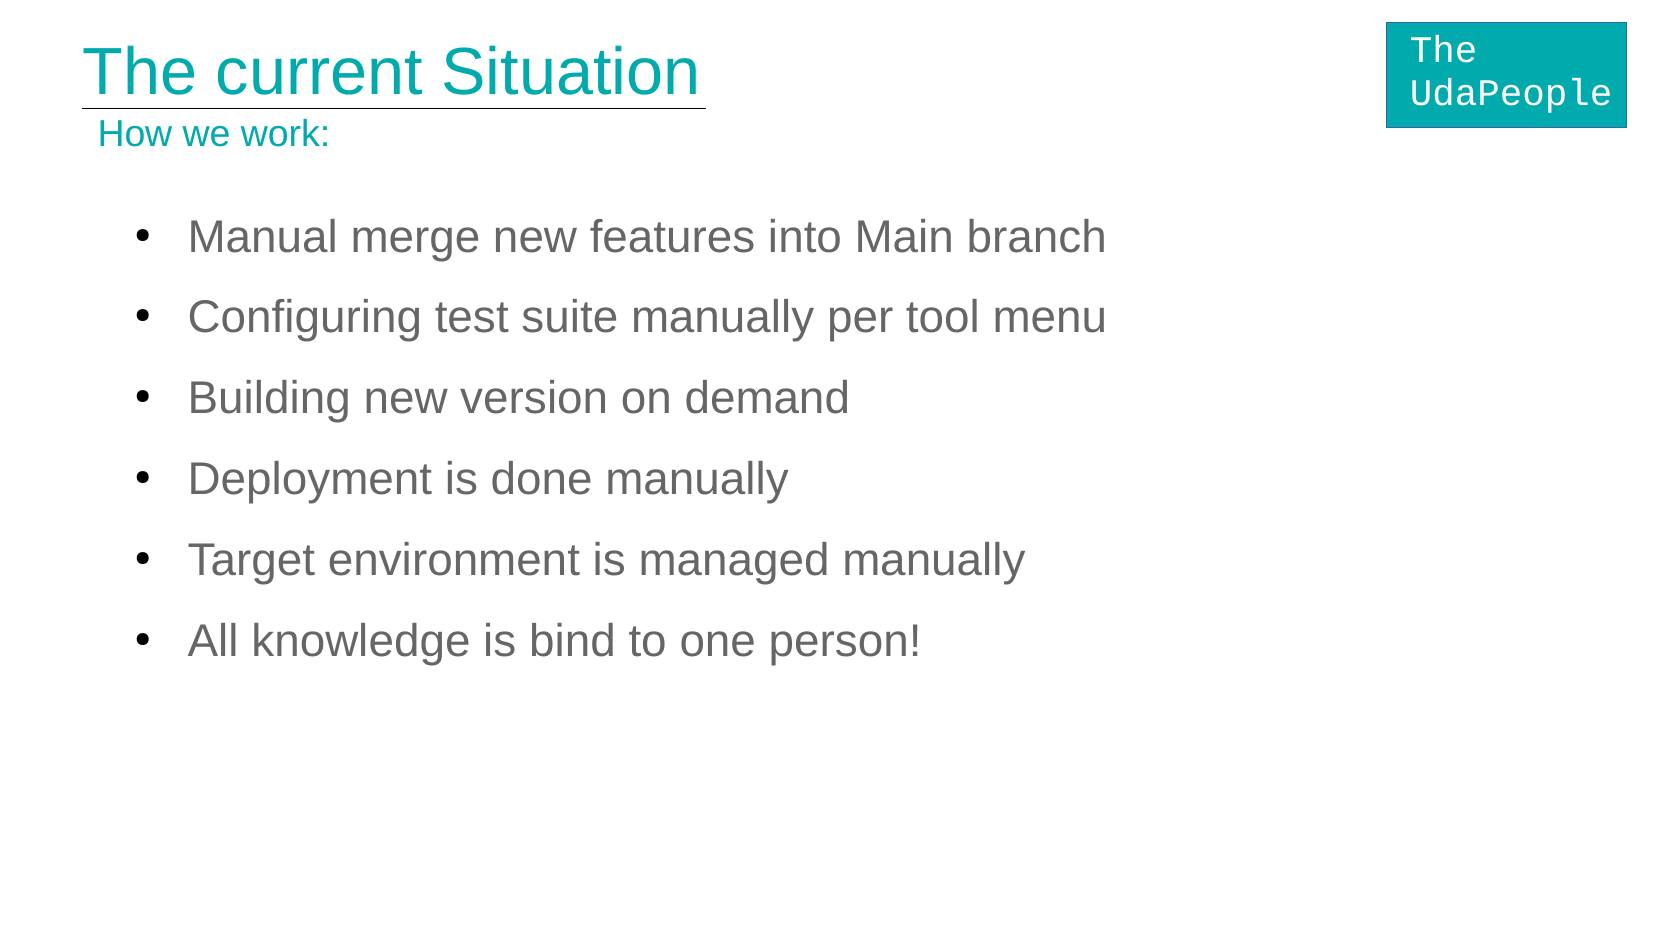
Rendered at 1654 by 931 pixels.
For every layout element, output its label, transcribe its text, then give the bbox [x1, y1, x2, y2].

title The current Situation [82, 33, 1386, 109]
text_box The UdaPeople [1395, 24, 1636, 166]
list Manual merge new features into Main branch Configuring test suite manually per tool menu Building new version on demand Deployment is done manually Target environment is managed manually All knowledge is bind to one person! [116, 210, 1606, 751]
text_box How we work: [82, 109, 361, 204]
text_box [1386, 22, 1627, 128]
